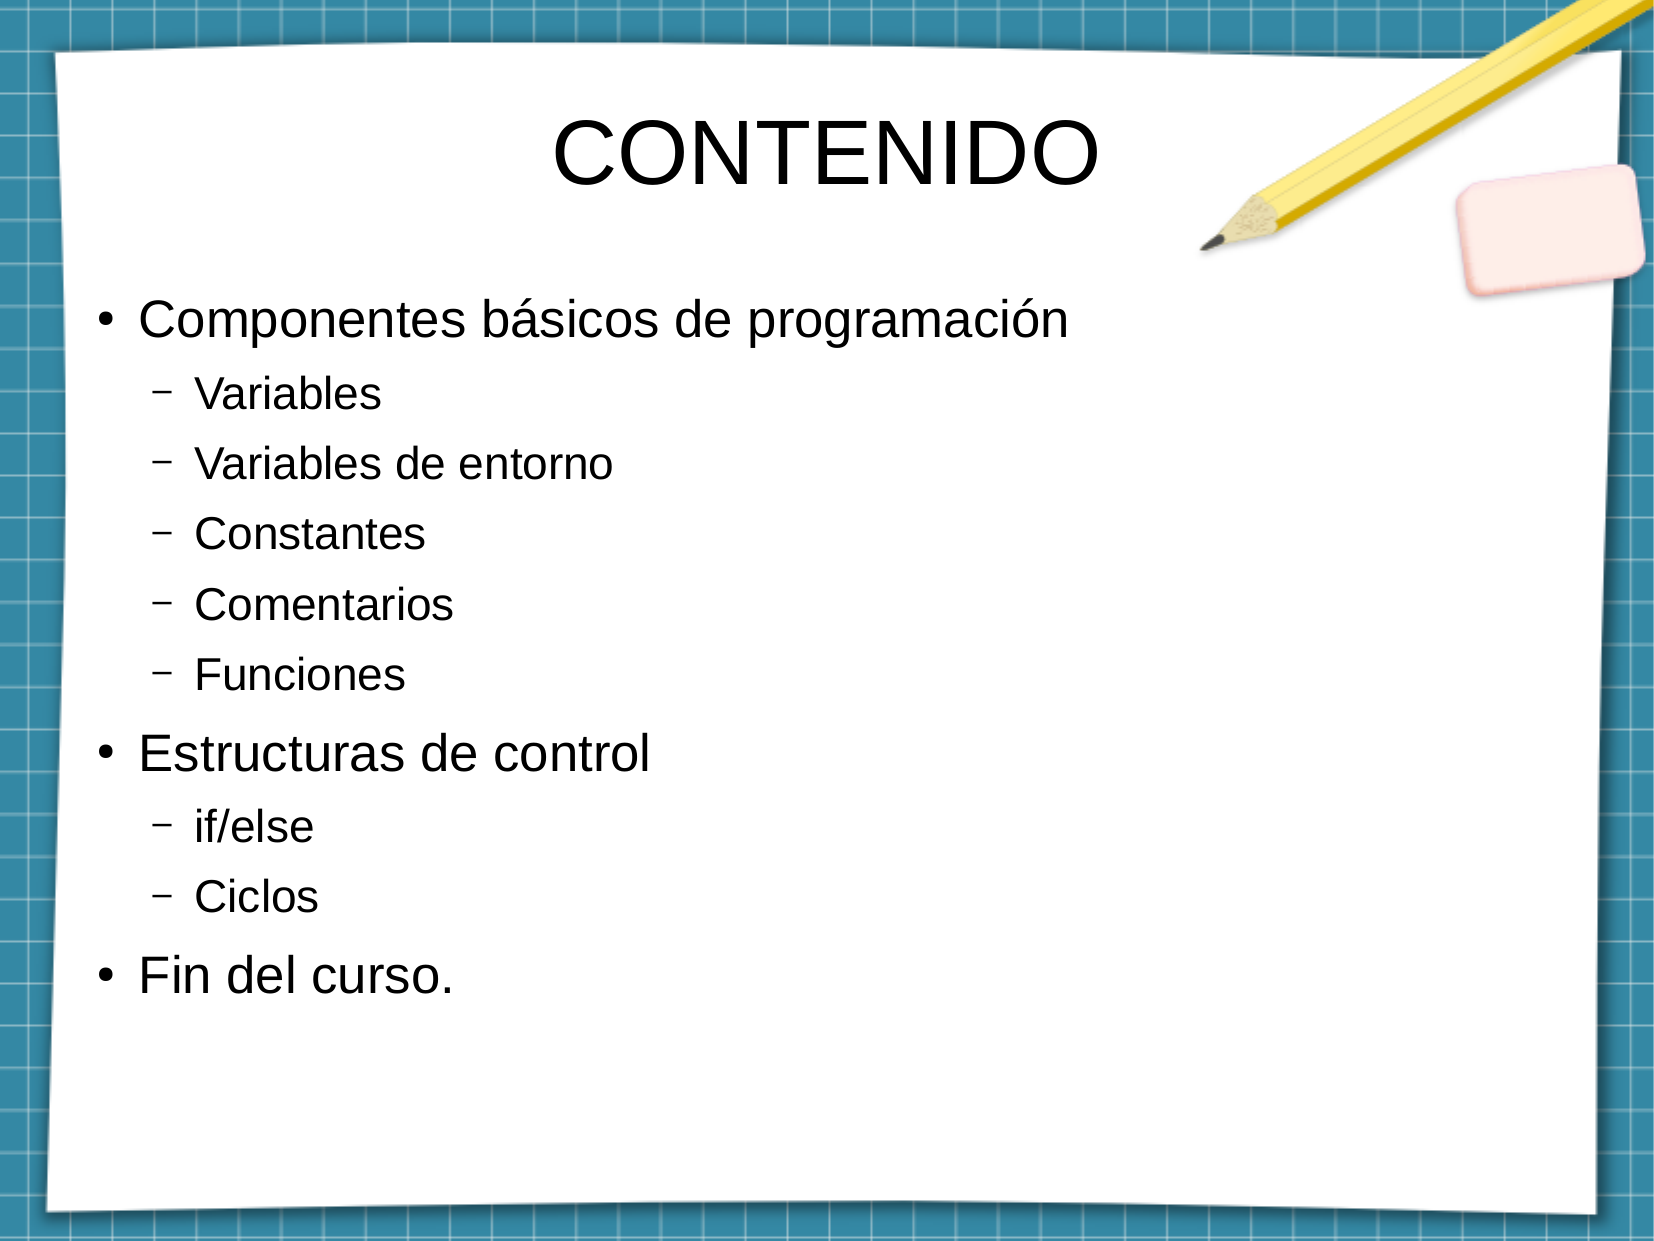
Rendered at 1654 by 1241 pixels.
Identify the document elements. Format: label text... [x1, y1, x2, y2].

list Componentes básicos de programación Variables Variables de entorno Constantes Comentarios Funciones Estructuras de control if/else Ciclos Fin del curso. [82, 290, 1571, 1010]
picture [0, 0, 1654, 1241]
title CONTENIDO [82, 49, 1571, 257]
